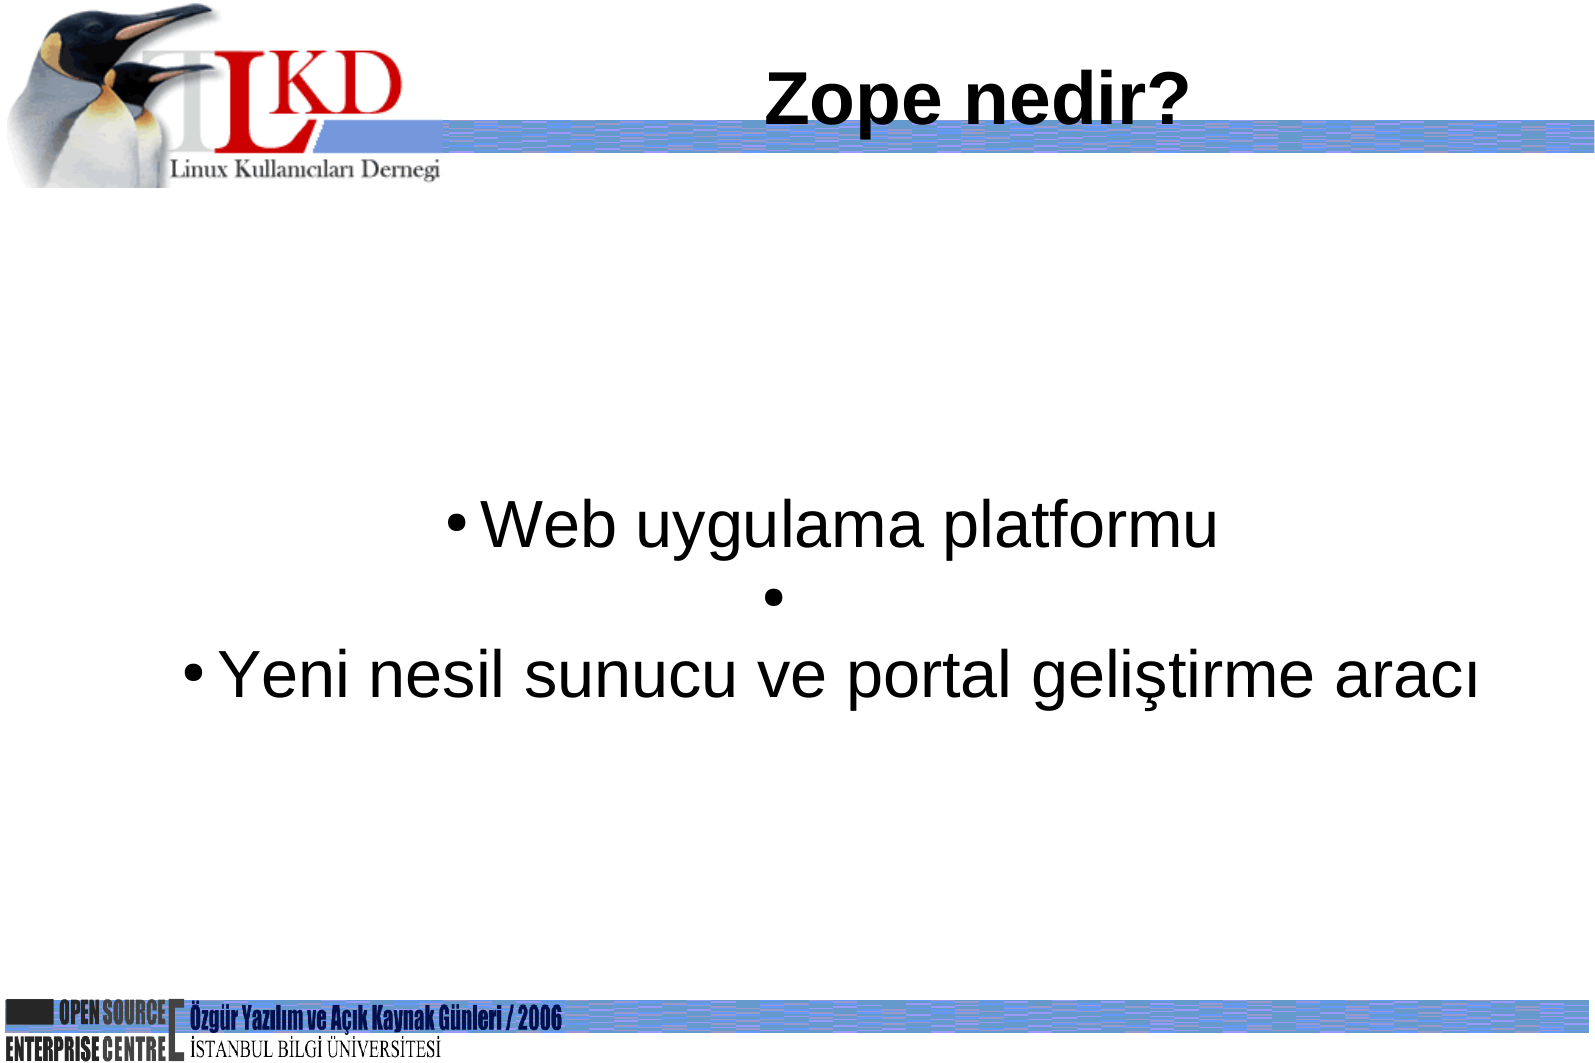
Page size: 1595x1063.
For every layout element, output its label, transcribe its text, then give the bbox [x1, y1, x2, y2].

title Zope nedir? [442, 49, 1515, 148]
picture [0, 879, 1589, 1063]
subtitle Web uygulama platformu Yeni nesil sunucu ve portal geliştirme aracı [79, 256, 1515, 943]
picture [7, 0, 1595, 188]
